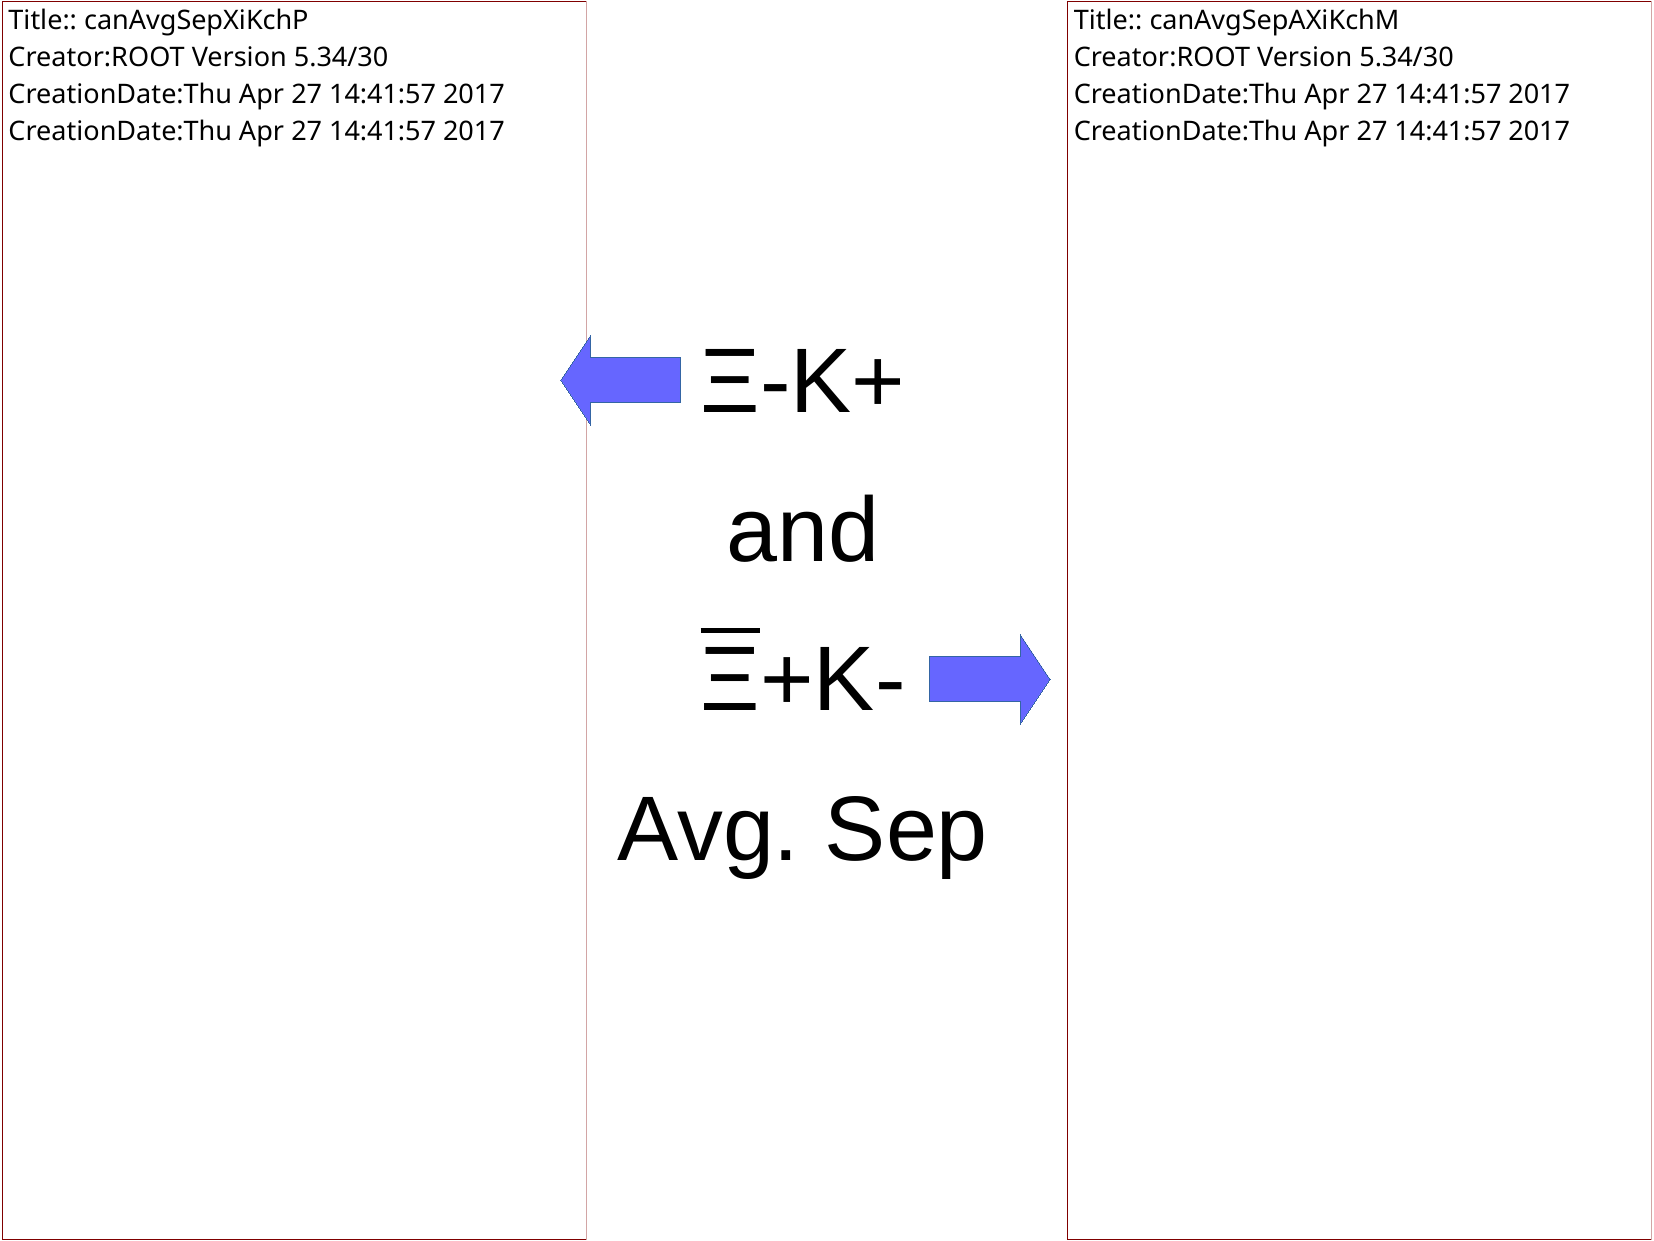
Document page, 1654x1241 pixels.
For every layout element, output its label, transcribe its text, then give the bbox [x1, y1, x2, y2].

picture [0, 0, 587, 1240]
text_box [929, 634, 1051, 725]
text_box [560, 335, 681, 426]
title Ξ-K+ and Ξ+K- Avg. Sep [589, 329, 1017, 880]
picture [1065, 0, 1652, 1240]
